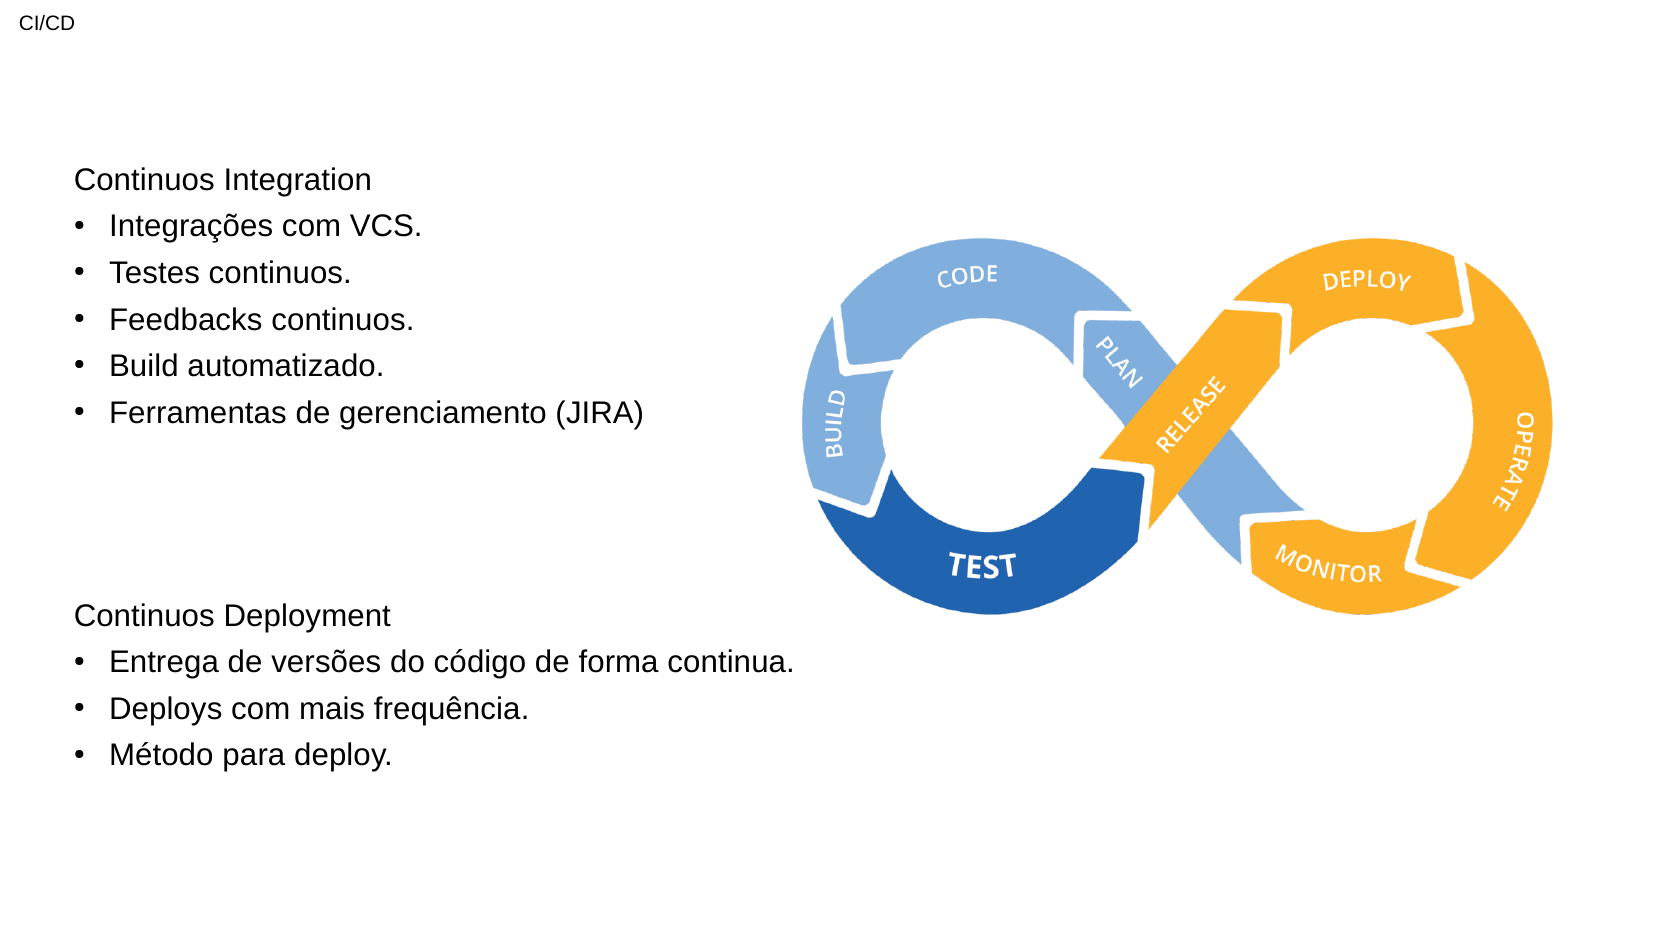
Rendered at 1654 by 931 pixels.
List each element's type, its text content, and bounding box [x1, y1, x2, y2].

text_box CI/CD [3, 3, 91, 42]
picture [673, 224, 1654, 626]
text_box Continuos Deployment Entrega de versões do código de forma continua. Deploys com mais frequência. Método para deploy. [59, 590, 812, 827]
text_box Continuos Integration Integrações com VCS. Testes continuos. Feedbacks continuos. Build automatizado. Ferramentas de gerenciamento (JIRA) [59, 154, 661, 438]
